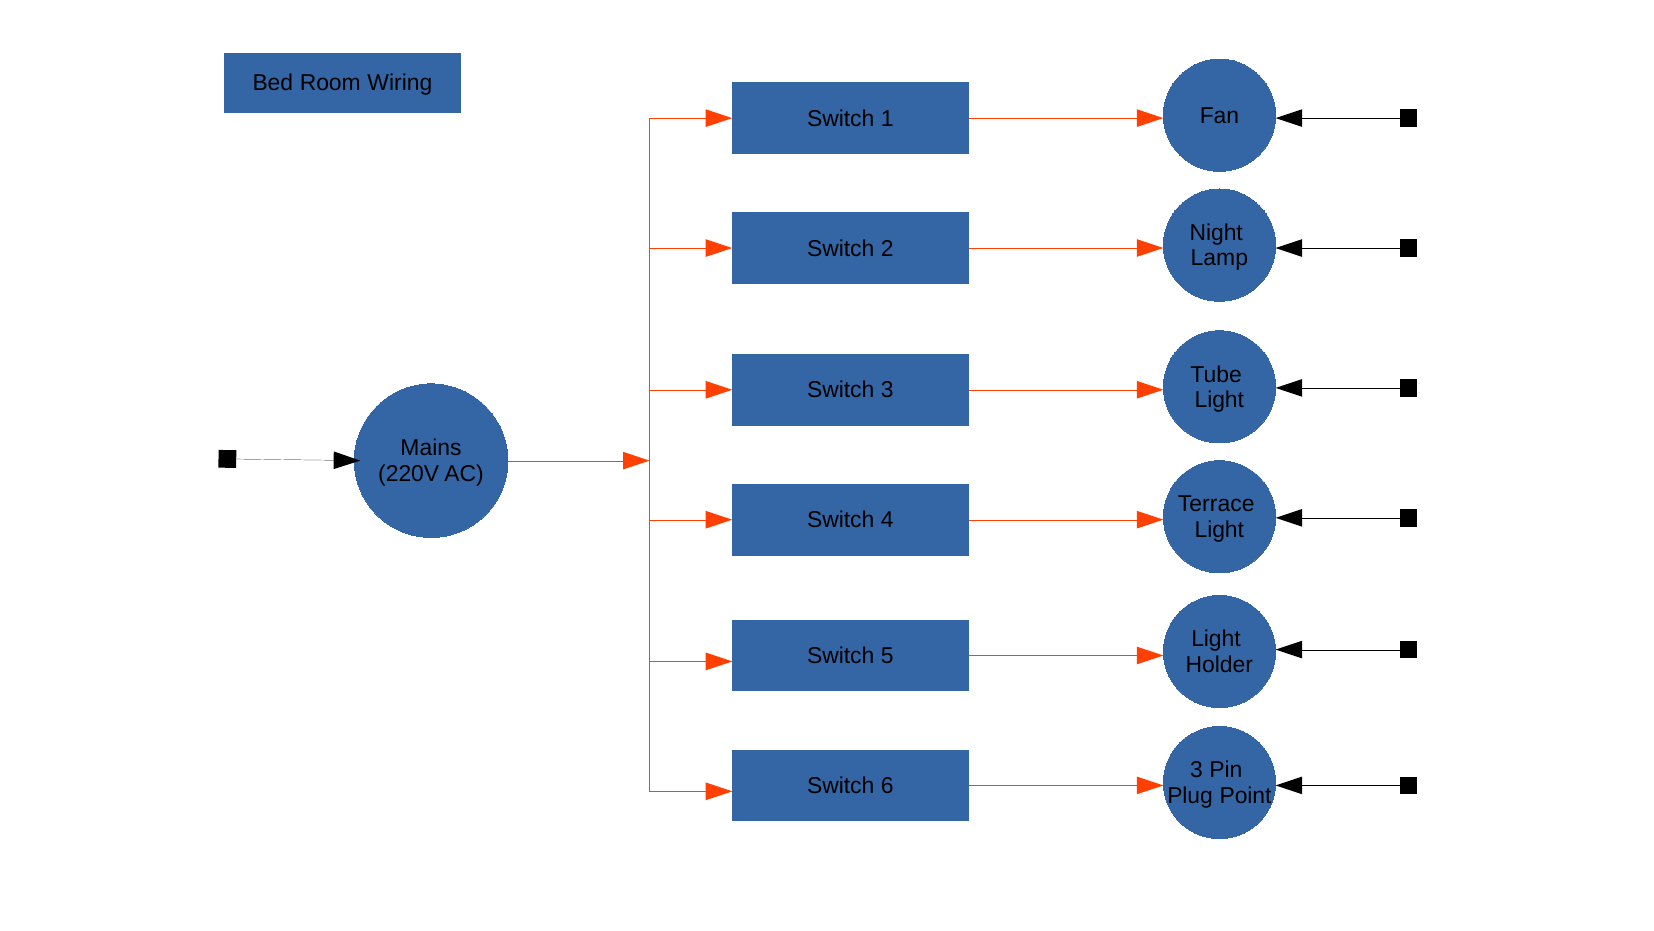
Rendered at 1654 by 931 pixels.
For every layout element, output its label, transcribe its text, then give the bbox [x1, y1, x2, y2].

text_box Switch 6 [732, 750, 969, 821]
text_box Fan [1163, 59, 1276, 172]
text_box Switch 2 [732, 212, 969, 284]
text_box Switch 1 [732, 82, 969, 154]
text_box Bed Room Wiring [224, 53, 461, 113]
text_box Switch 4 [732, 484, 969, 556]
text_box Switch 5 [732, 620, 969, 691]
text_box Night Lamp [1163, 188, 1276, 302]
text_box Tube Light [1163, 330, 1276, 443]
text_box 3 Pin Plug Point [1163, 726, 1276, 839]
text_box Switch 3 [732, 354, 969, 426]
text_box Terrace Light [1163, 460, 1276, 573]
text_box Mains (220V AC) [354, 383, 508, 538]
text_box Light Holder [1163, 595, 1276, 708]
